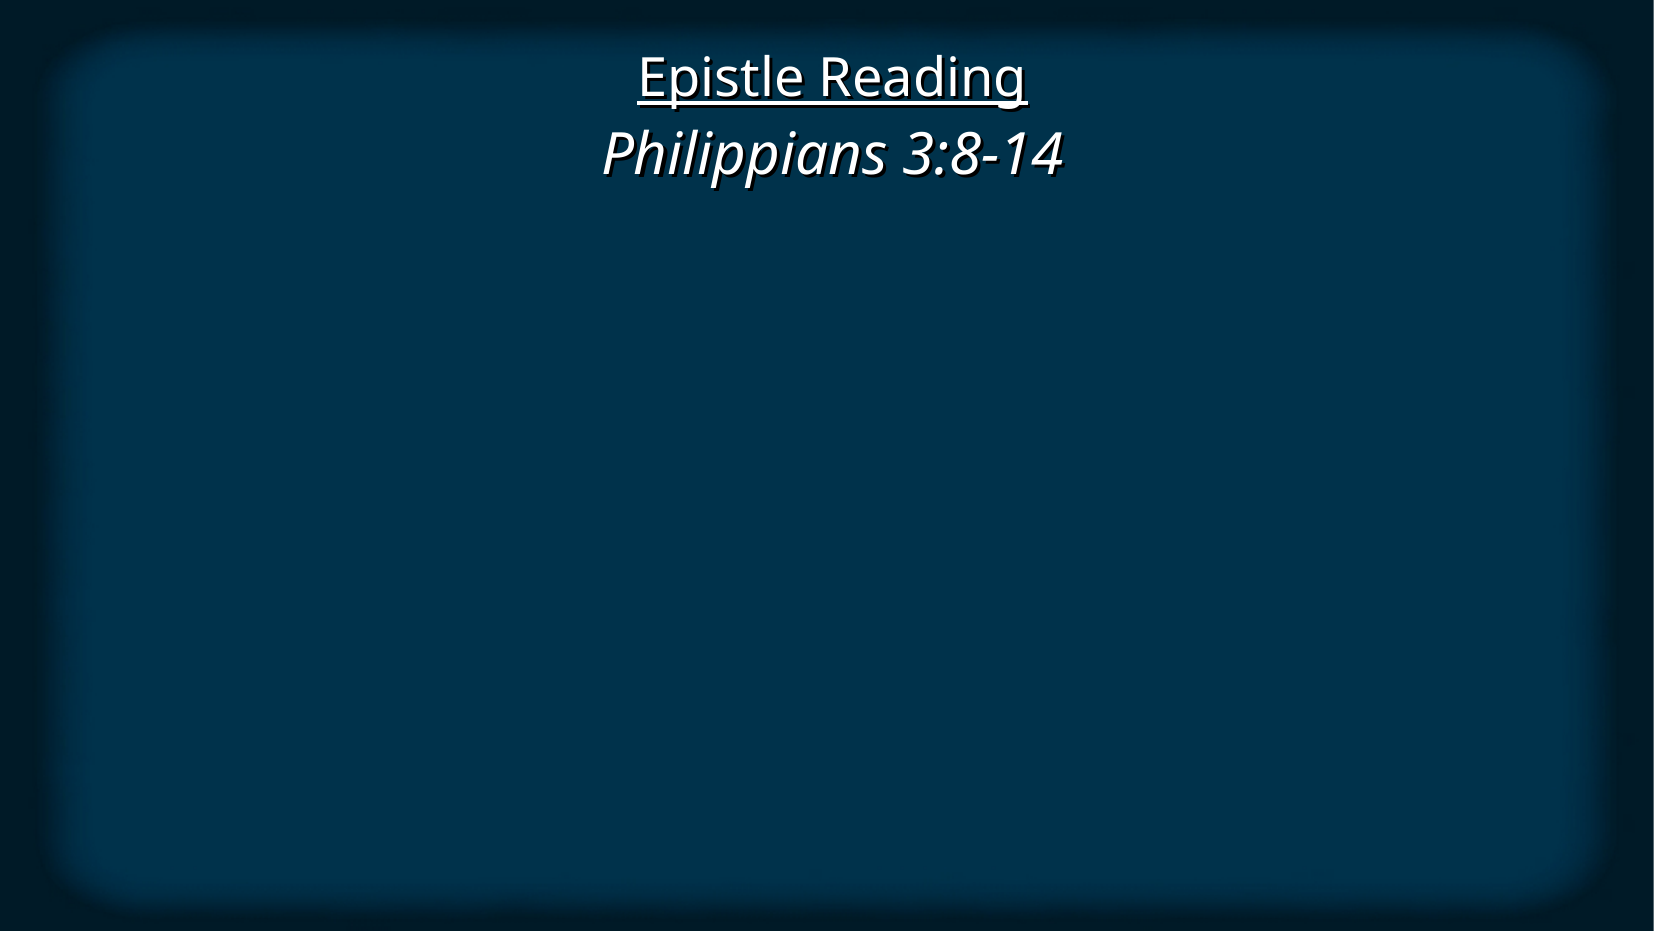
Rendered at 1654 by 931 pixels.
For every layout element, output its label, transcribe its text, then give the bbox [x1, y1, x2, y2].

text_box Epistle Reading Philippians 3:8-14 [105, 31, 1561, 196]
picture [0, 0, 1654, 931]
